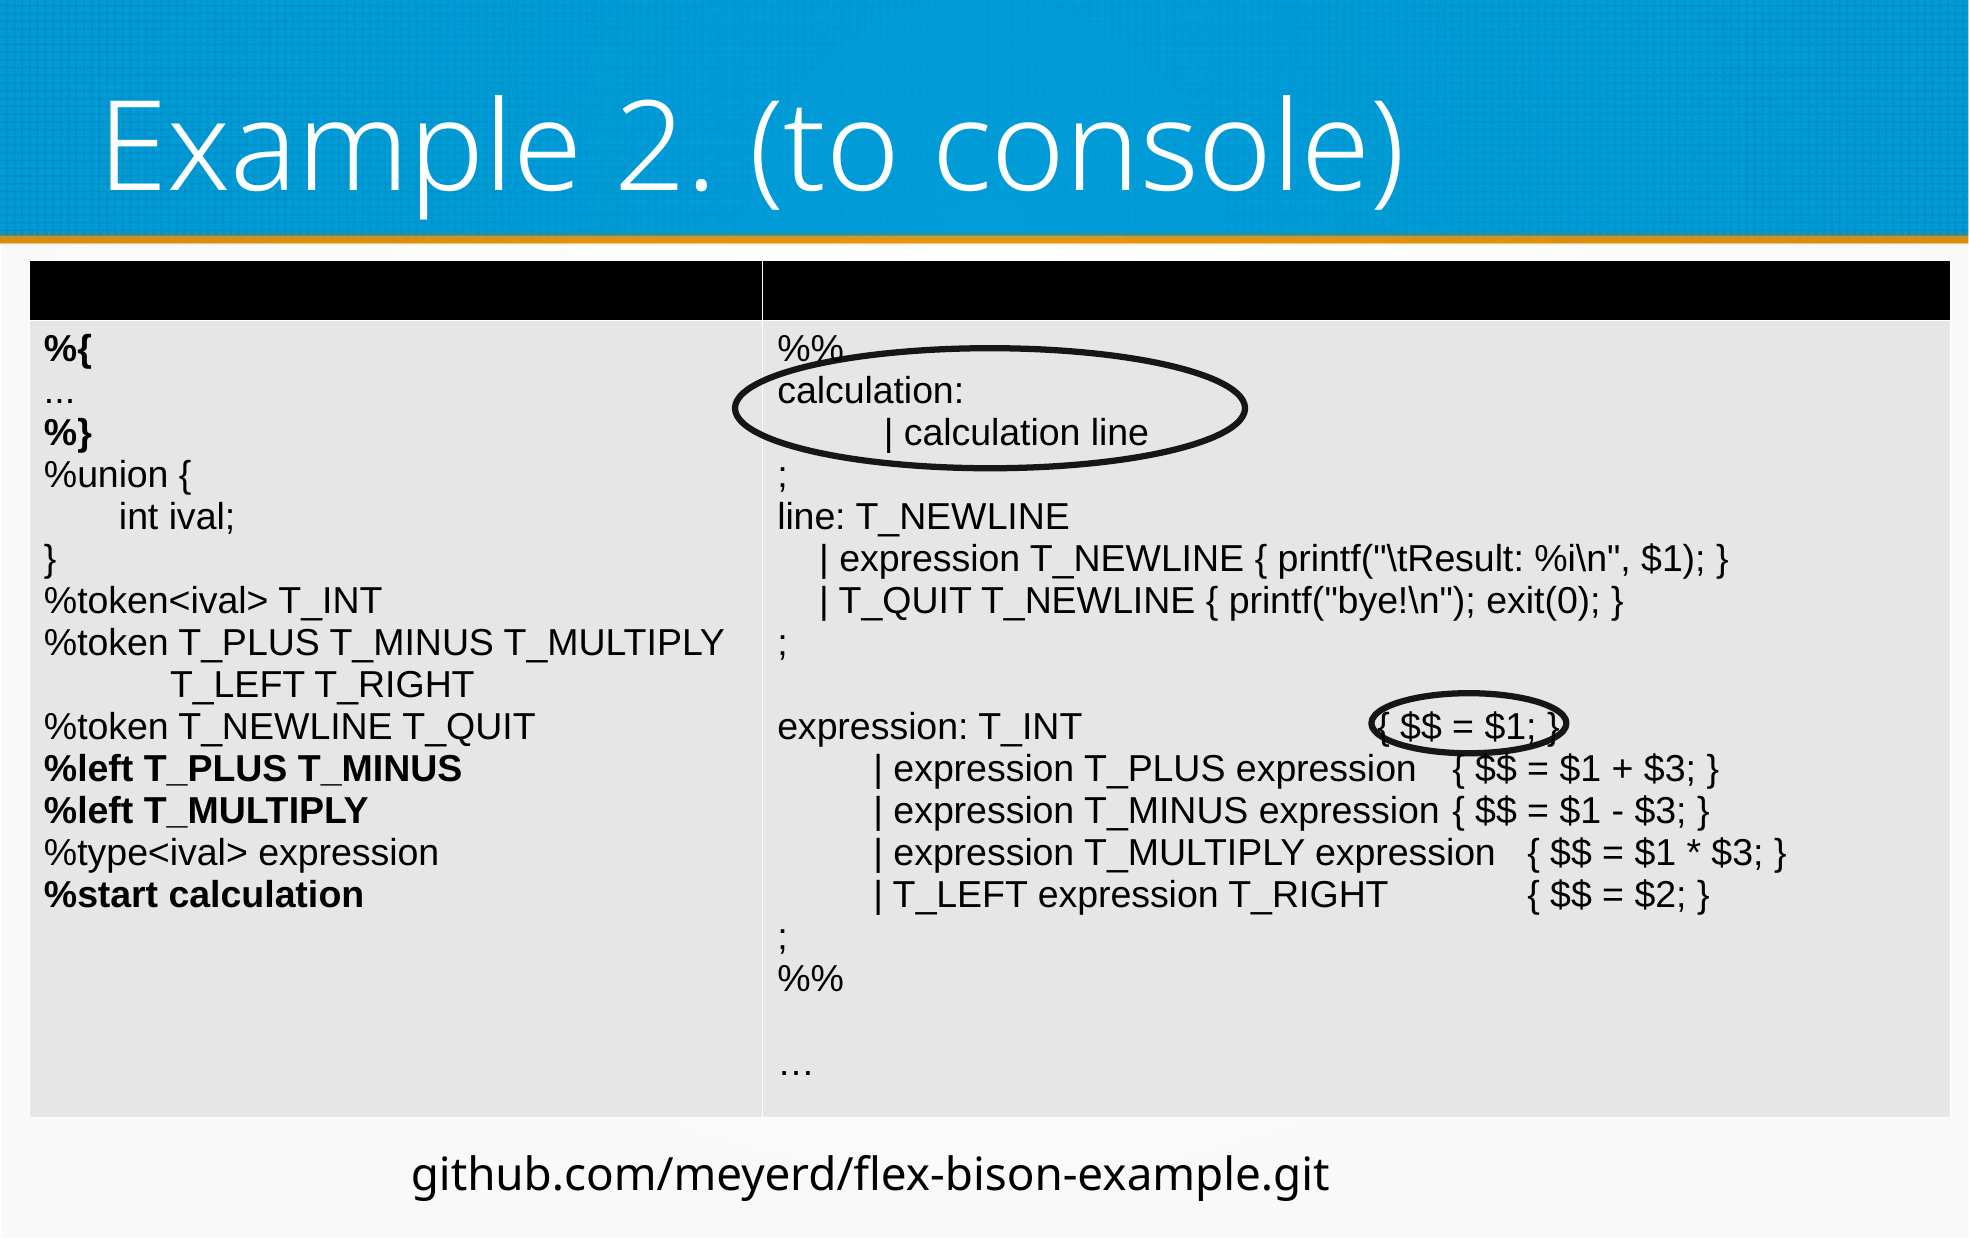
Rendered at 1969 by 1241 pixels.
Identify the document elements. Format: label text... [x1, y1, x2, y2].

table_cell %{ ... %} %union { int ival; } %token<ival> T_INT %token T_PLUS T_MINUS T_MULTIPLY T_LEFT T_RIGHT %token T_NEWLINE T_QUIT %left T_PLUS T_MINUS %left T_MULTIPLY %type<ival> expression %start calculation [30, 321, 762, 1117]
text_box github.com/meyerd/flex-bison-example.git [405, 1140, 1392, 1206]
table_header [763, 261, 1950, 320]
table_cell %% calculation: | calculation line ; line: T_NEWLINE | expression T_NEWLINE { printf("\tResult: %i\n", $1); } | T_QUIT T_NEWLINE { printf("bye!\n"); exit(0); } ; expression: T_INT { $$ = $1; } | expression T_PLUS expression { $$ = $1 + $3; } | expression T_MINUS expression { $$ = $1 - $3; } | expression T_MULTIPLY expression { $$ = $1 * $3; } | T_LEFT expression T_RIGHT { $$ = $2; } ; %% … [763, 321, 1950, 1117]
table_cell %% calculation: | calculation line ; line: T_NEWLINE | expression T_NEWLINE { printf("\tResult: %i\n", $1); } | T_QUIT T_NEWLINE { printf("bye!\n"); exit(0); } ; expression: T_INT { $$ = $1; } | expression T_PLUS expression { $$ = $1 + $3; } | expression T_MINUS expression { $$ = $1 - $3; } | expression T_MULTIPLY expression { $$ = $1 * $3; } | T_LEFT expression T_RIGHT { $$ = $2; } ; %% … [763, 352, 1241, 465]
table_header [30, 261, 762, 320]
title Example 2. (to console) [98, 19, 1870, 227]
picture [0, 233, 1969, 1241]
